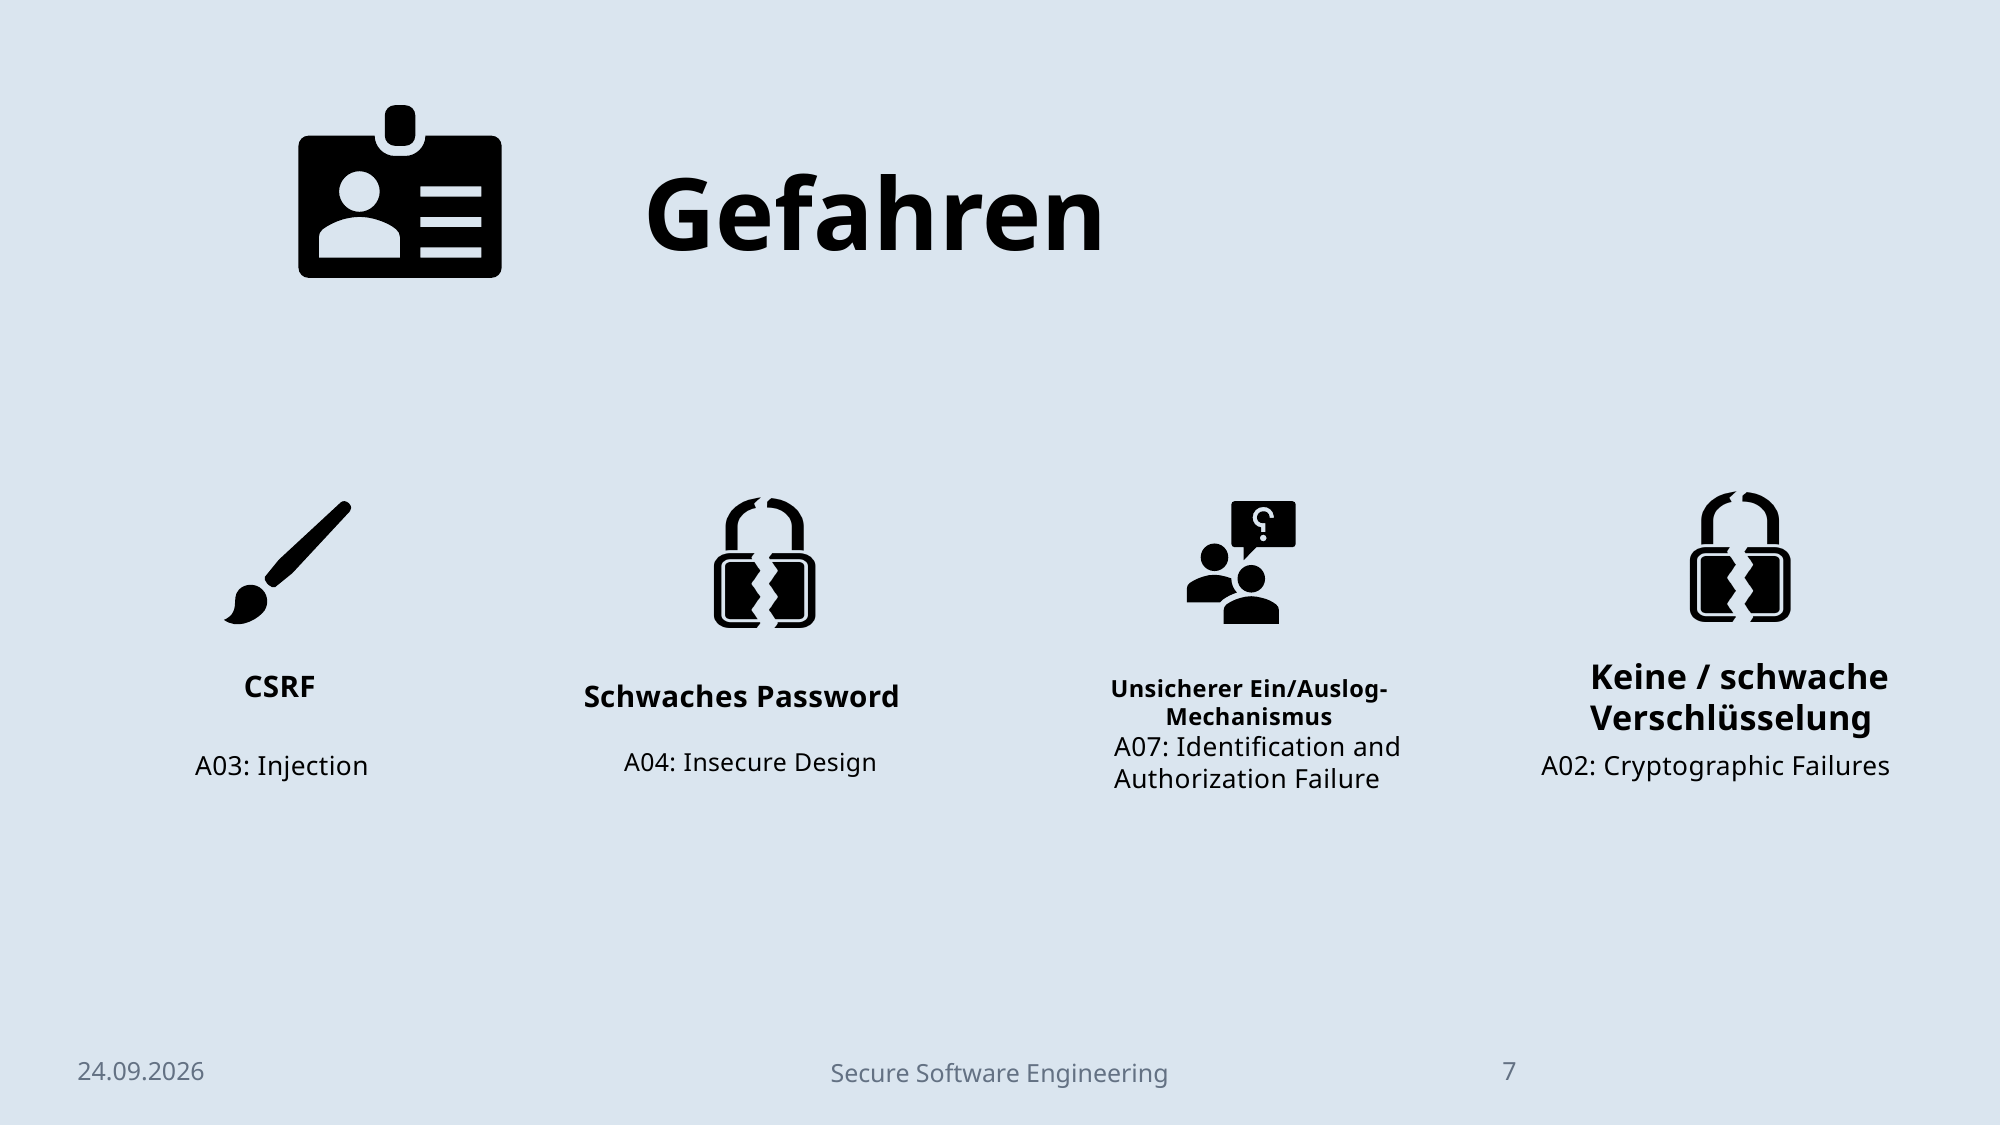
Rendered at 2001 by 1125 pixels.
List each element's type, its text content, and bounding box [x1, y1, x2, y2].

text_box 7 [1487, 1042, 1938, 1103]
list Keine / schwache Verschlüsselung [1590, 636, 1891, 738]
list A07: Identification and Authorization Failure [1114, 730, 1414, 801]
list CSRF [243, 646, 332, 704]
list A04: Insecure Design [624, 746, 905, 798]
picture [1648, 482, 1832, 631]
picture [213, 488, 362, 637]
picture [1167, 488, 1316, 637]
list A02: Cryptographic Failures [1541, 749, 1916, 807]
picture [672, 488, 857, 638]
title Gefahren [123, 62, 1875, 280]
text_box Secure Software Engineering [662, 1042, 1338, 1103]
picture [276, 68, 524, 315]
list A03: Injection [195, 749, 380, 807]
list Unsicherer Ein/Auslog- Mechanismus [1048, 673, 1450, 731]
list Schwaches Password [583, 656, 946, 714]
text_box 27.07.2022 [62, 1042, 513, 1103]
